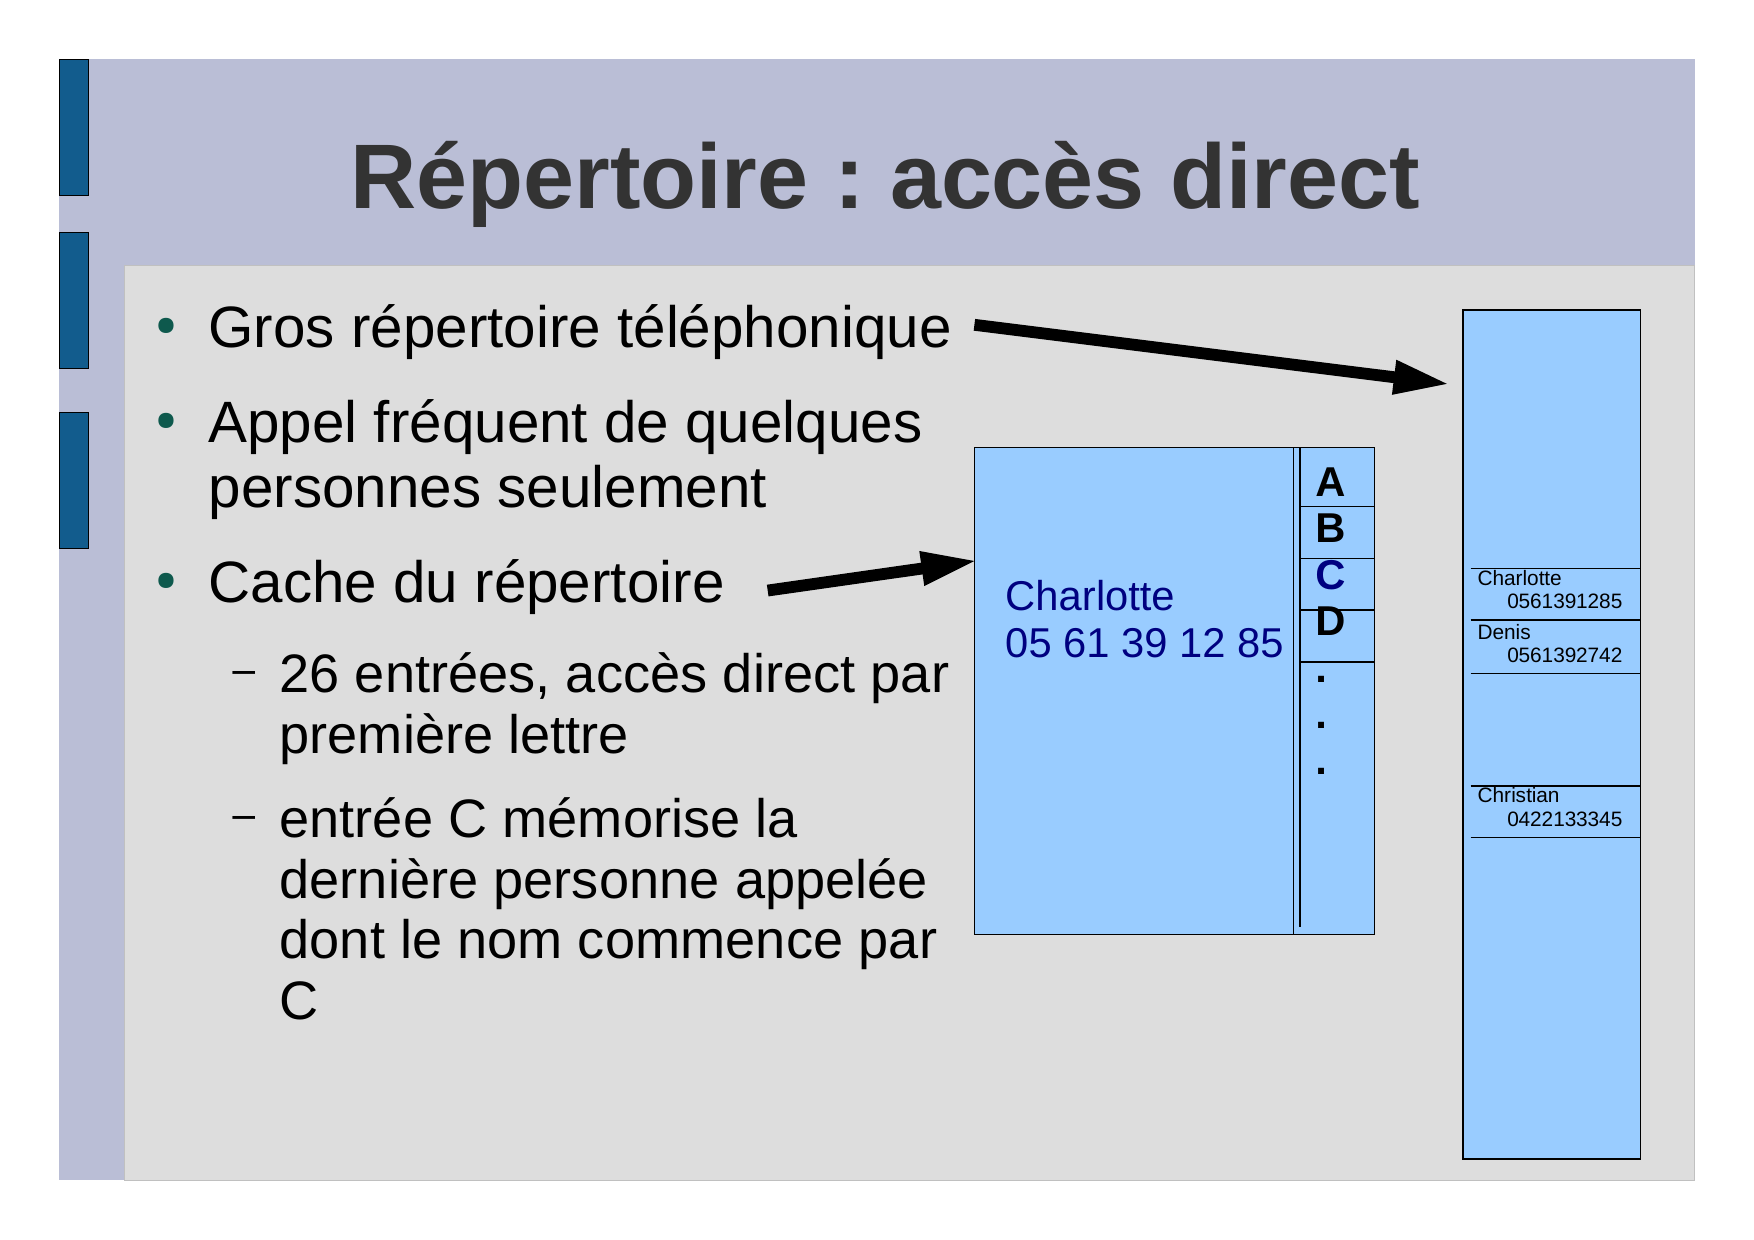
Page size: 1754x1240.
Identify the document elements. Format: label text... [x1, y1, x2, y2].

text_box [1294, 447, 1299, 565]
text_box A B C D . . . [1301, 559, 1361, 609]
text_box [1301, 447, 1375, 661]
text_box Christian 0422133345 [1462, 776, 1638, 839]
text_box A B C D . . . [1301, 611, 1361, 661]
text_box Denis 0561392742 [1462, 612, 1638, 675]
text_box A B C D . . . [1301, 450, 1361, 506]
text_box A B C D . . . [1301, 663, 1361, 792]
text_box [1294, 663, 1375, 935]
list Gros répertoire téléphonique Appel fréquent de quelques personnes seulement Cache du répertoire 26 entrées, accès direct par première lettre entrée C mémorise la dernière personne appelée dont le nom commence par C [137, 295, 993, 1093]
text_box Charlotte 05 61 39 12 85 [990, 565, 1299, 674]
text_box Charlotte 0561391285 [1462, 559, 1638, 612]
text_box [974, 447, 1293, 935]
title Répertoire : accès direct [118, 88, 1654, 266]
text_box [1463, 310, 1641, 1160]
text_box A B C D . . . [1301, 507, 1361, 558]
